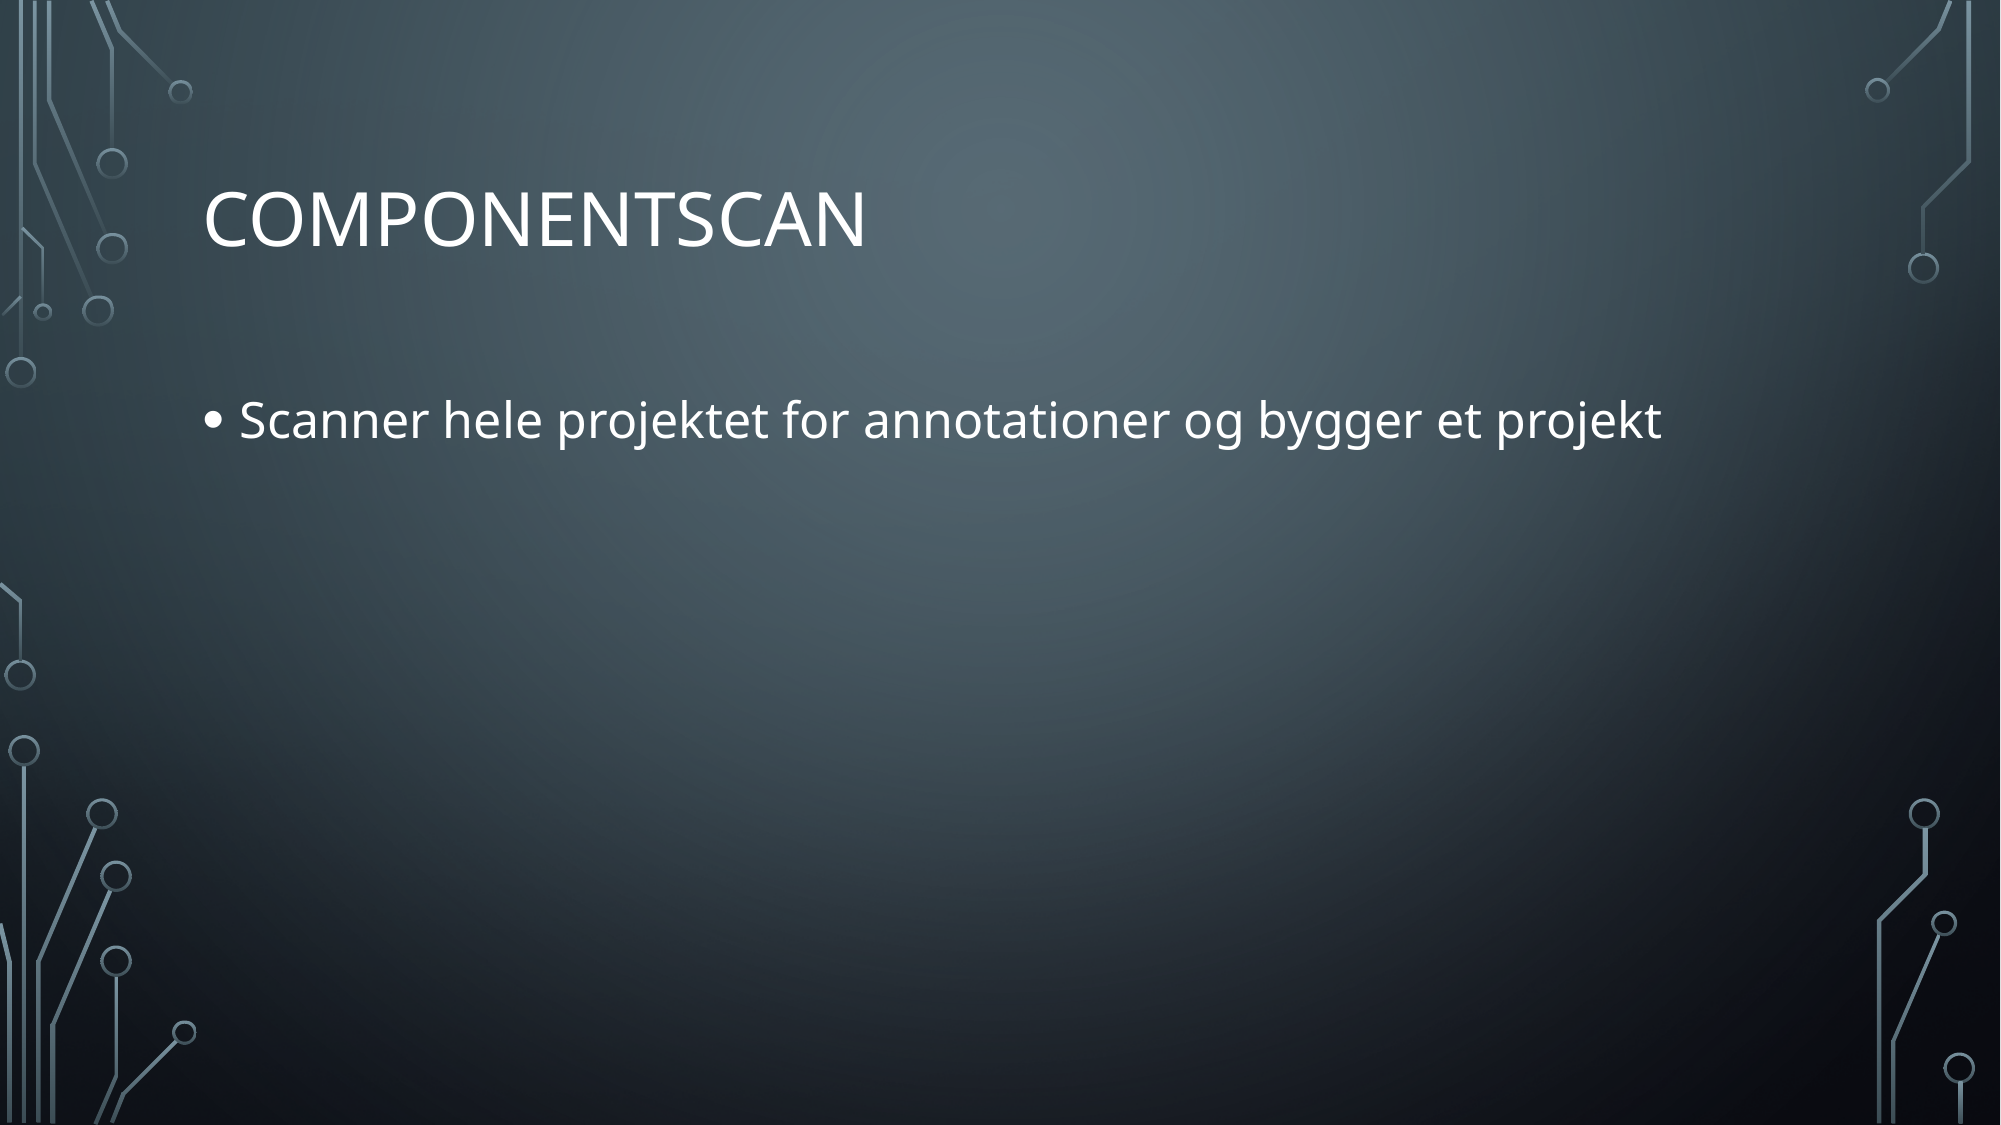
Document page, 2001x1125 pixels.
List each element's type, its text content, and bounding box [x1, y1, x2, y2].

title Componentscan [187, 101, 1813, 344]
list Scanner hele projektet for annotationer og bygger et projekt [187, 369, 1813, 951]
